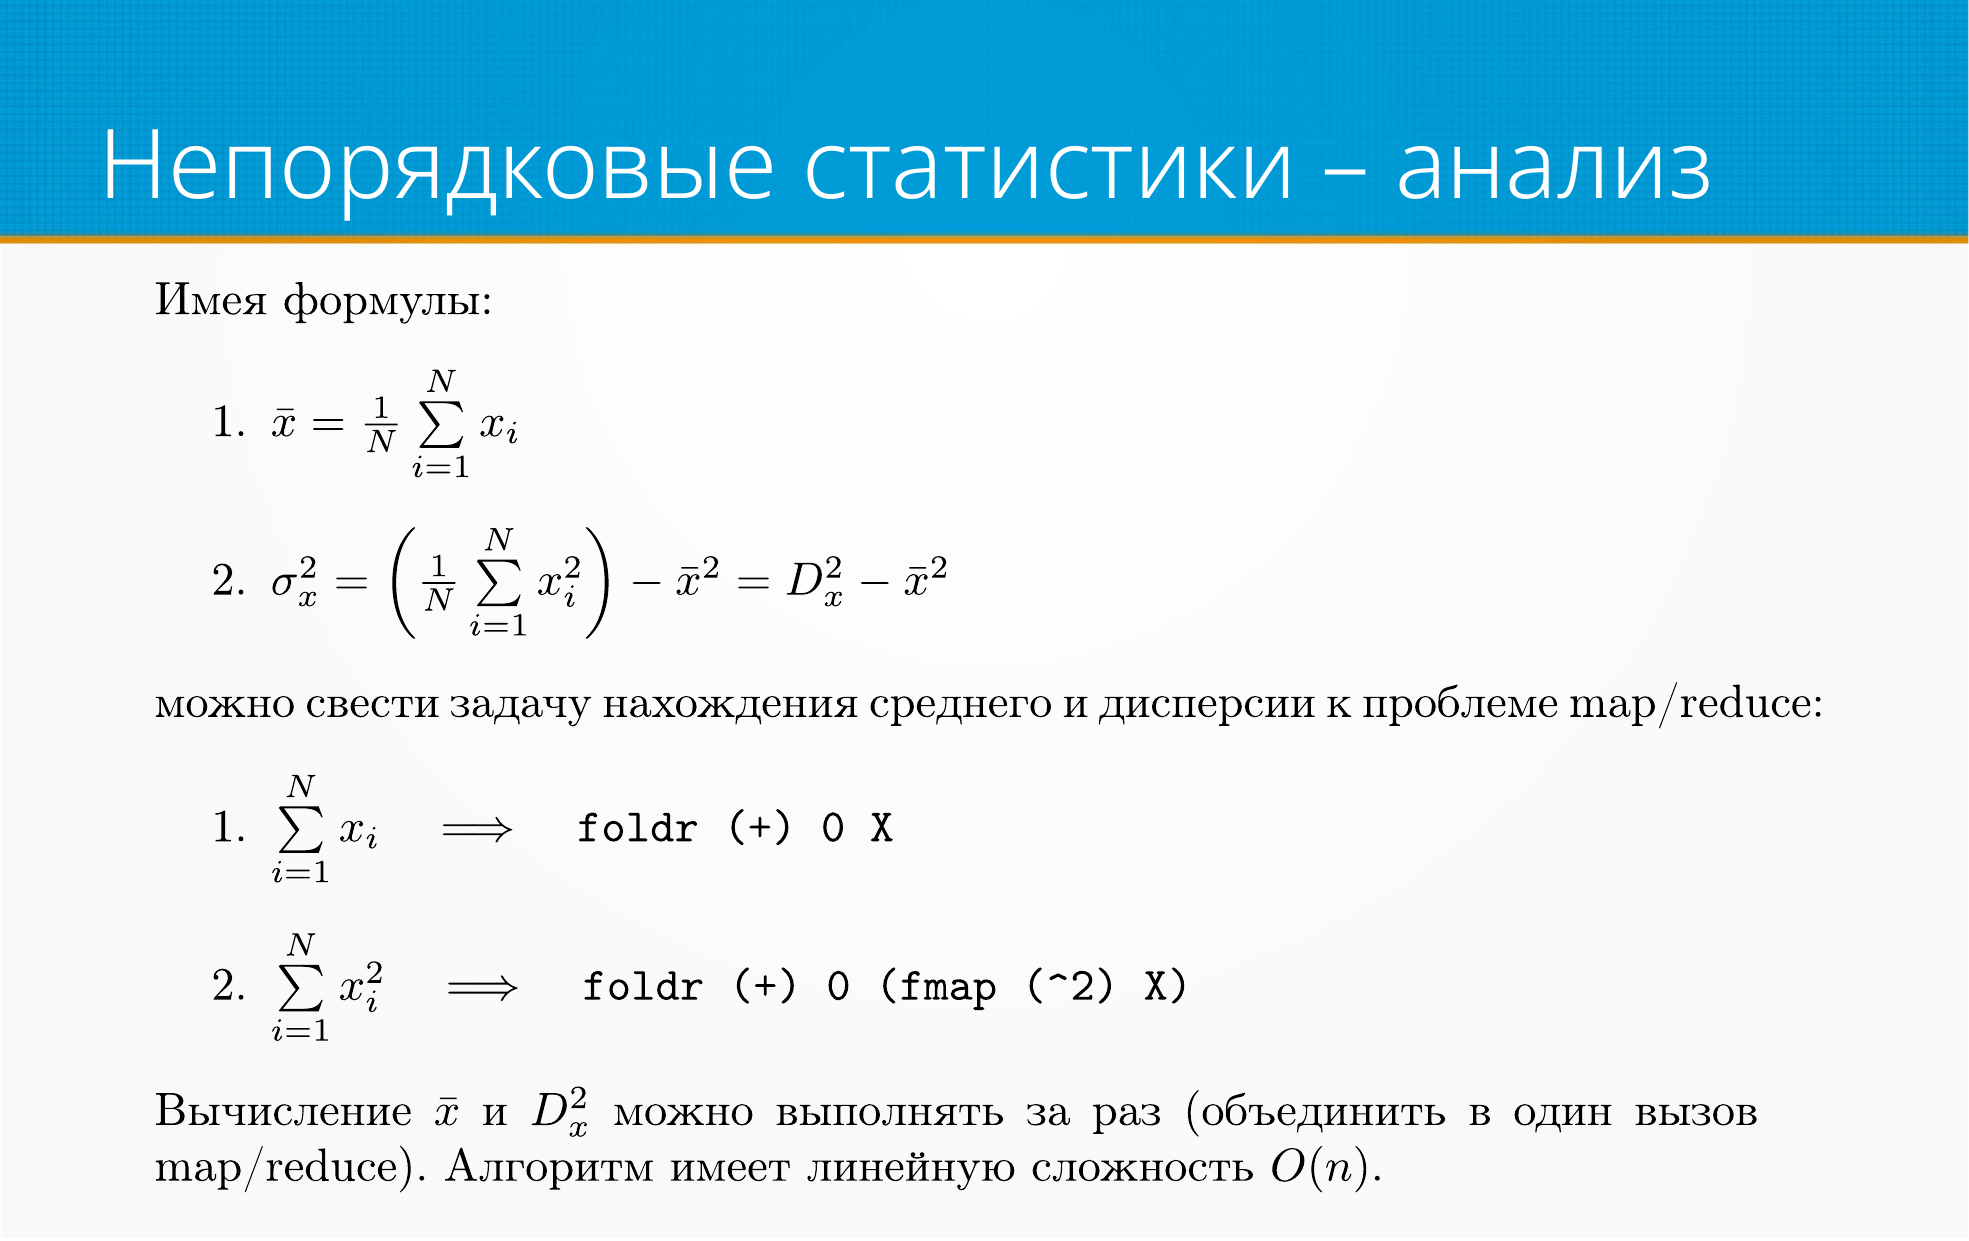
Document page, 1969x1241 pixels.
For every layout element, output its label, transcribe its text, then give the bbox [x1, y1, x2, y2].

title Непорядковые статистики – анализ [98, 19, 1870, 227]
picture [0, 233, 1969, 1241]
